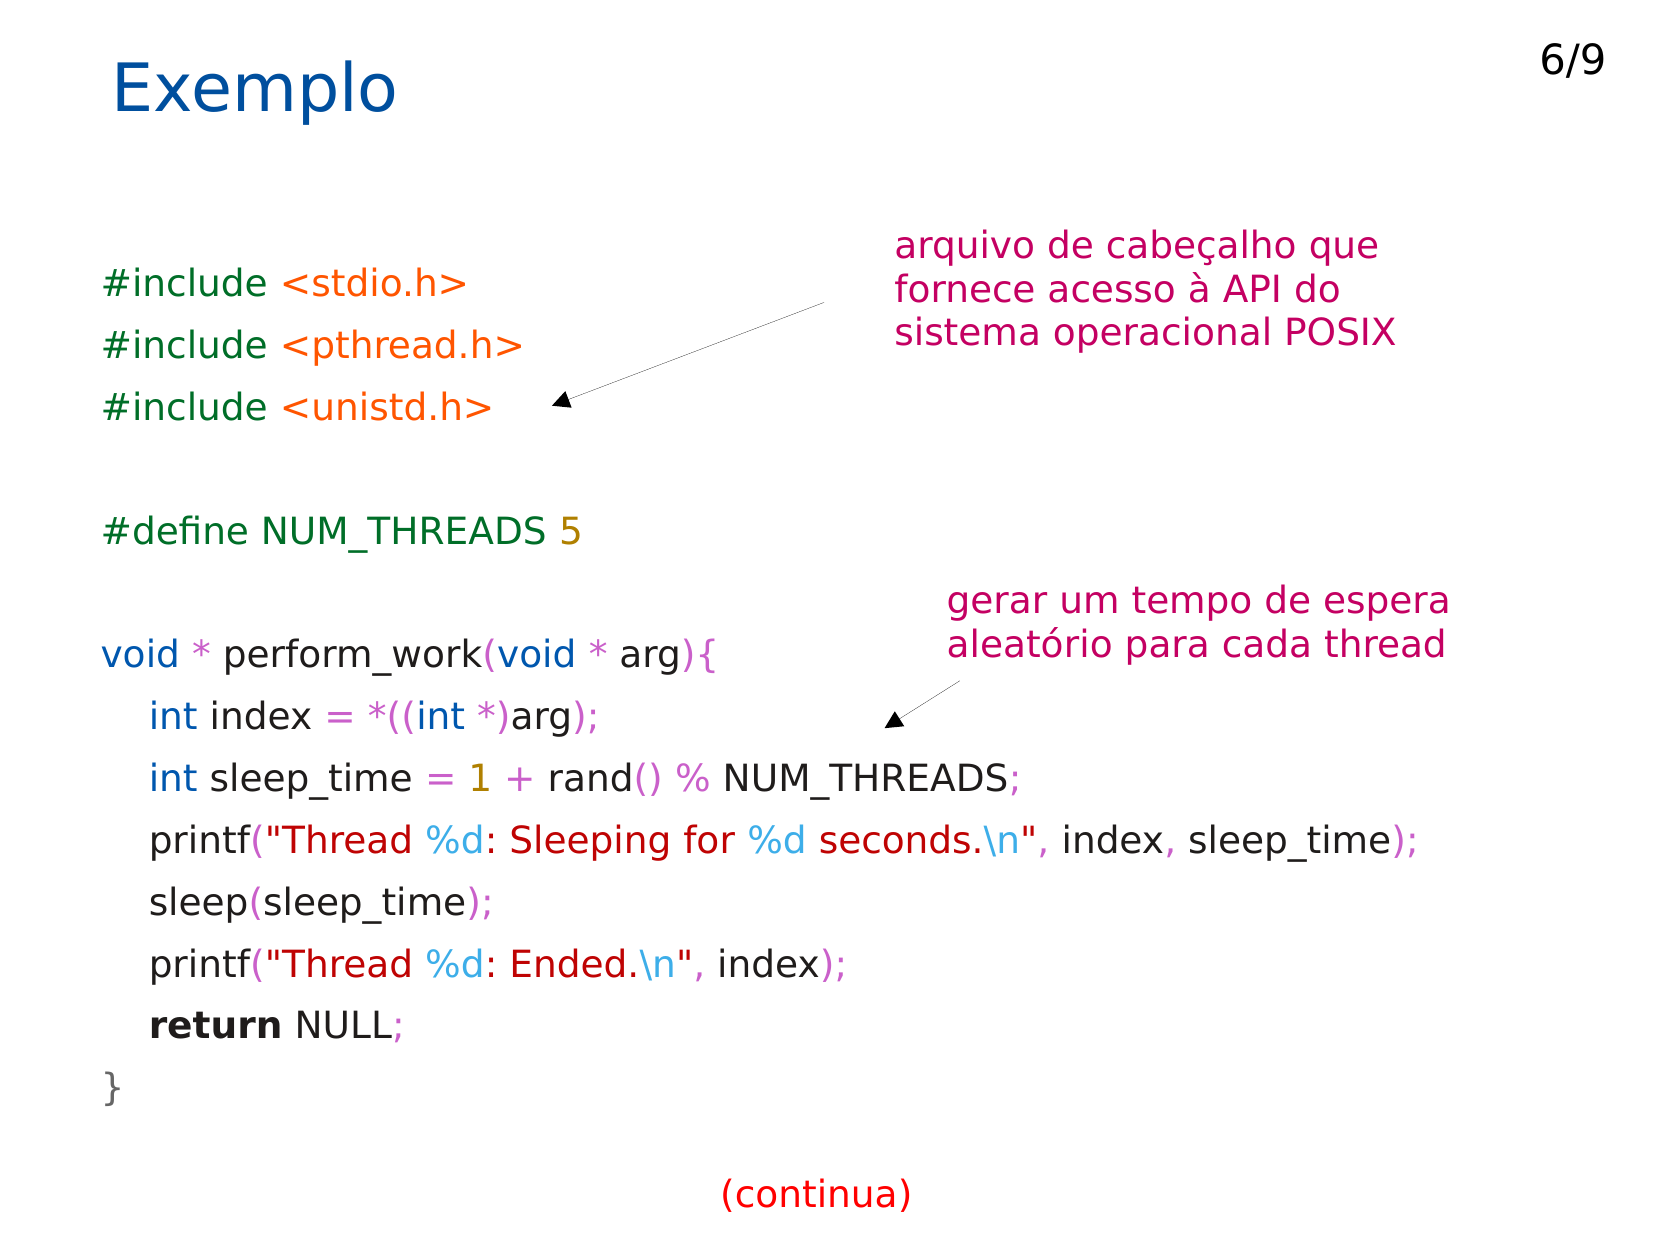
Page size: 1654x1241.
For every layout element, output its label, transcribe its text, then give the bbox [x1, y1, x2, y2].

text_box (continua) [705, 1165, 928, 1224]
text_box #include <stdio.h> #include <pthread.h> #include <unistd.h> #define NUM_THREADS 5 void * perform_work(void * arg){ int index = *((int *)arg); int sleep_time = 1 + rand() % NUM_THREADS; printf("Thread %d: Sleeping for %d seconds.\n", index, sleep_time); sleep(sleep_time); printf("Thread %d: Ended.\n", index); return NULL; } [85, 248, 1602, 1200]
title Exemplo [111, 29, 1506, 148]
text_box gerar um tempo de espera aleatório para cada thread [931, 571, 1602, 737]
text_box arquivo de cabeçalho que fornece acesso à API do sistema operacional POSIX [879, 216, 1500, 363]
